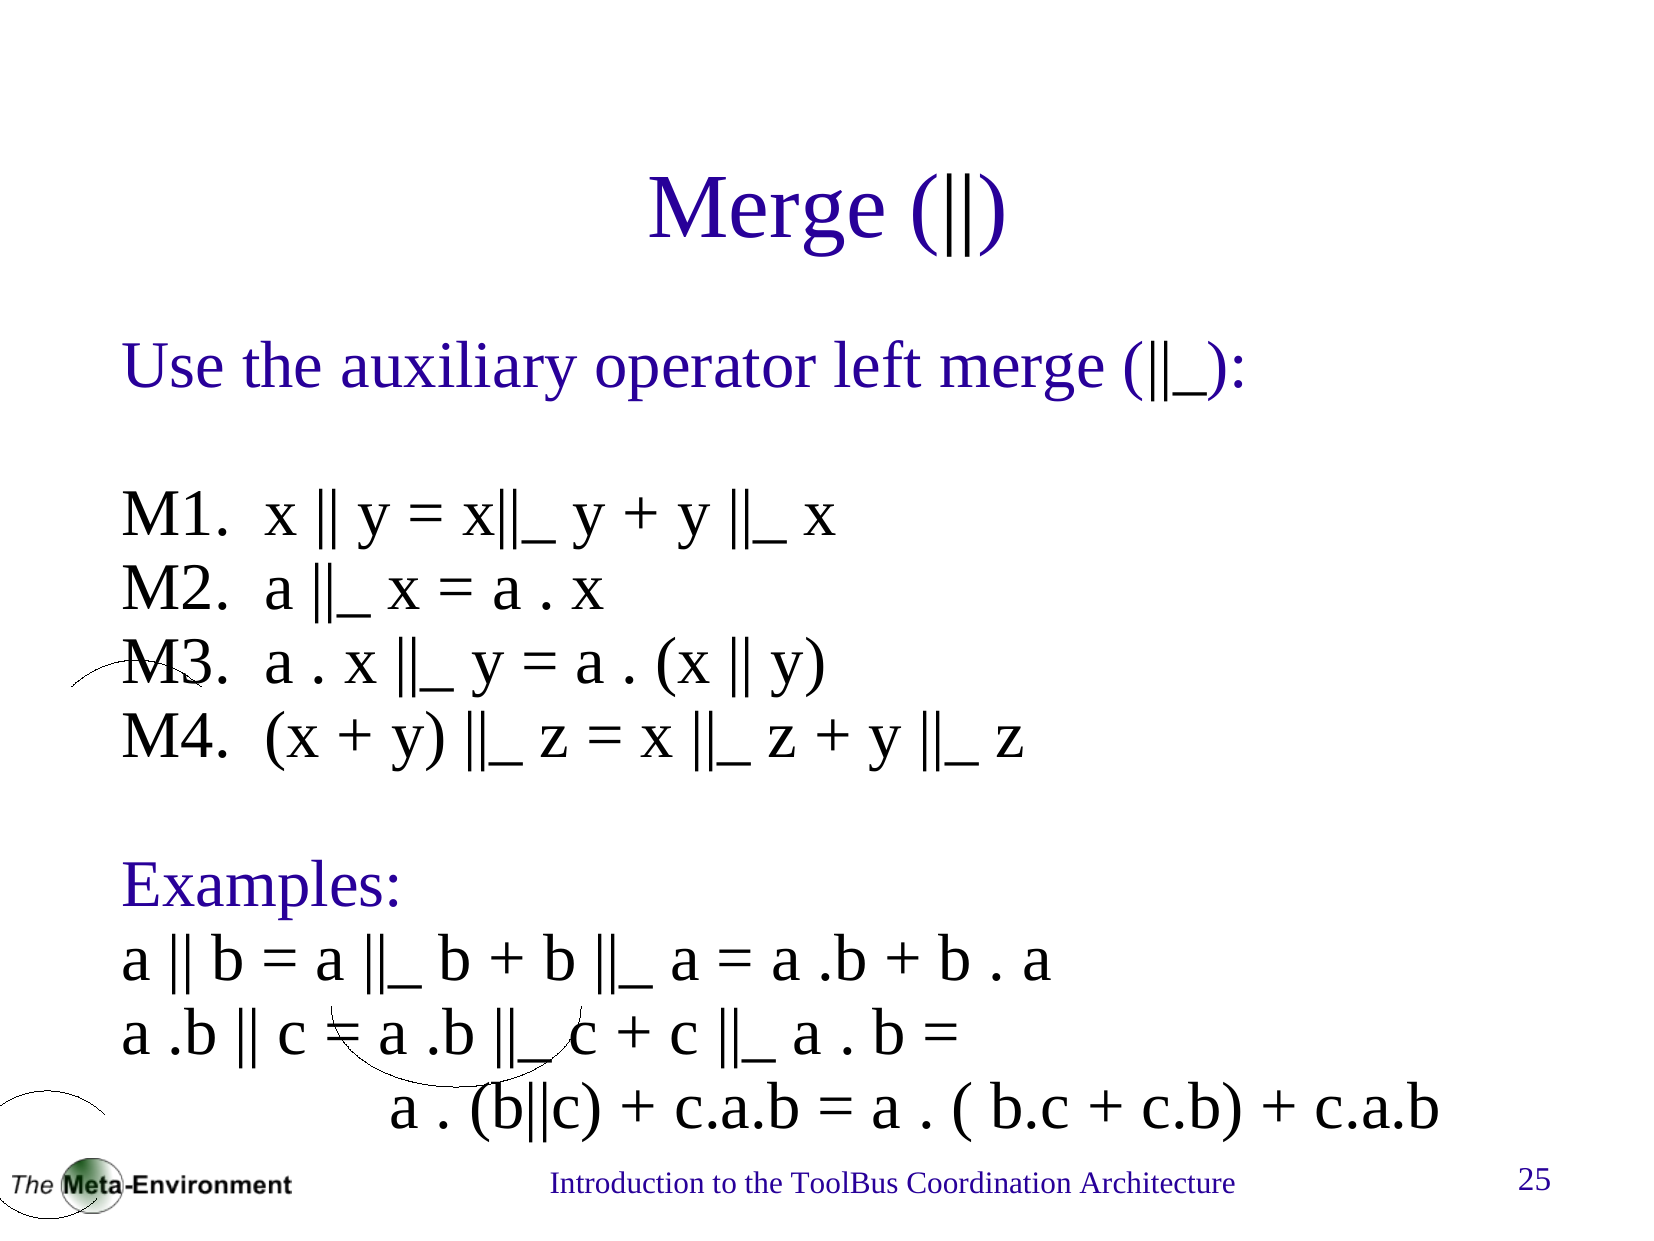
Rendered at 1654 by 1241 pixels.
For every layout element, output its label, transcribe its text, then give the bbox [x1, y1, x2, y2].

picture [12, 1158, 292, 1214]
subtitle Use the auxiliary operator left merge (||_): M1. x || y = x||_ y + y ||_ x M2. a ||_ x = a . x M3. a . x ||_ y = a . (x || y) M4. (x + y) ||_ z = x ||_ z + y ||_ z Examples: a || b = a ||_ b + b ||_ a = a .b + b . a a .b || c = a .b ||_ c + c ||_ a . b = a . (b||c) + c.a.b = a . ( b.c + c.b) + c.a.b [121, 328, 1534, 1143]
title Merge (||) [121, 102, 1534, 311]
